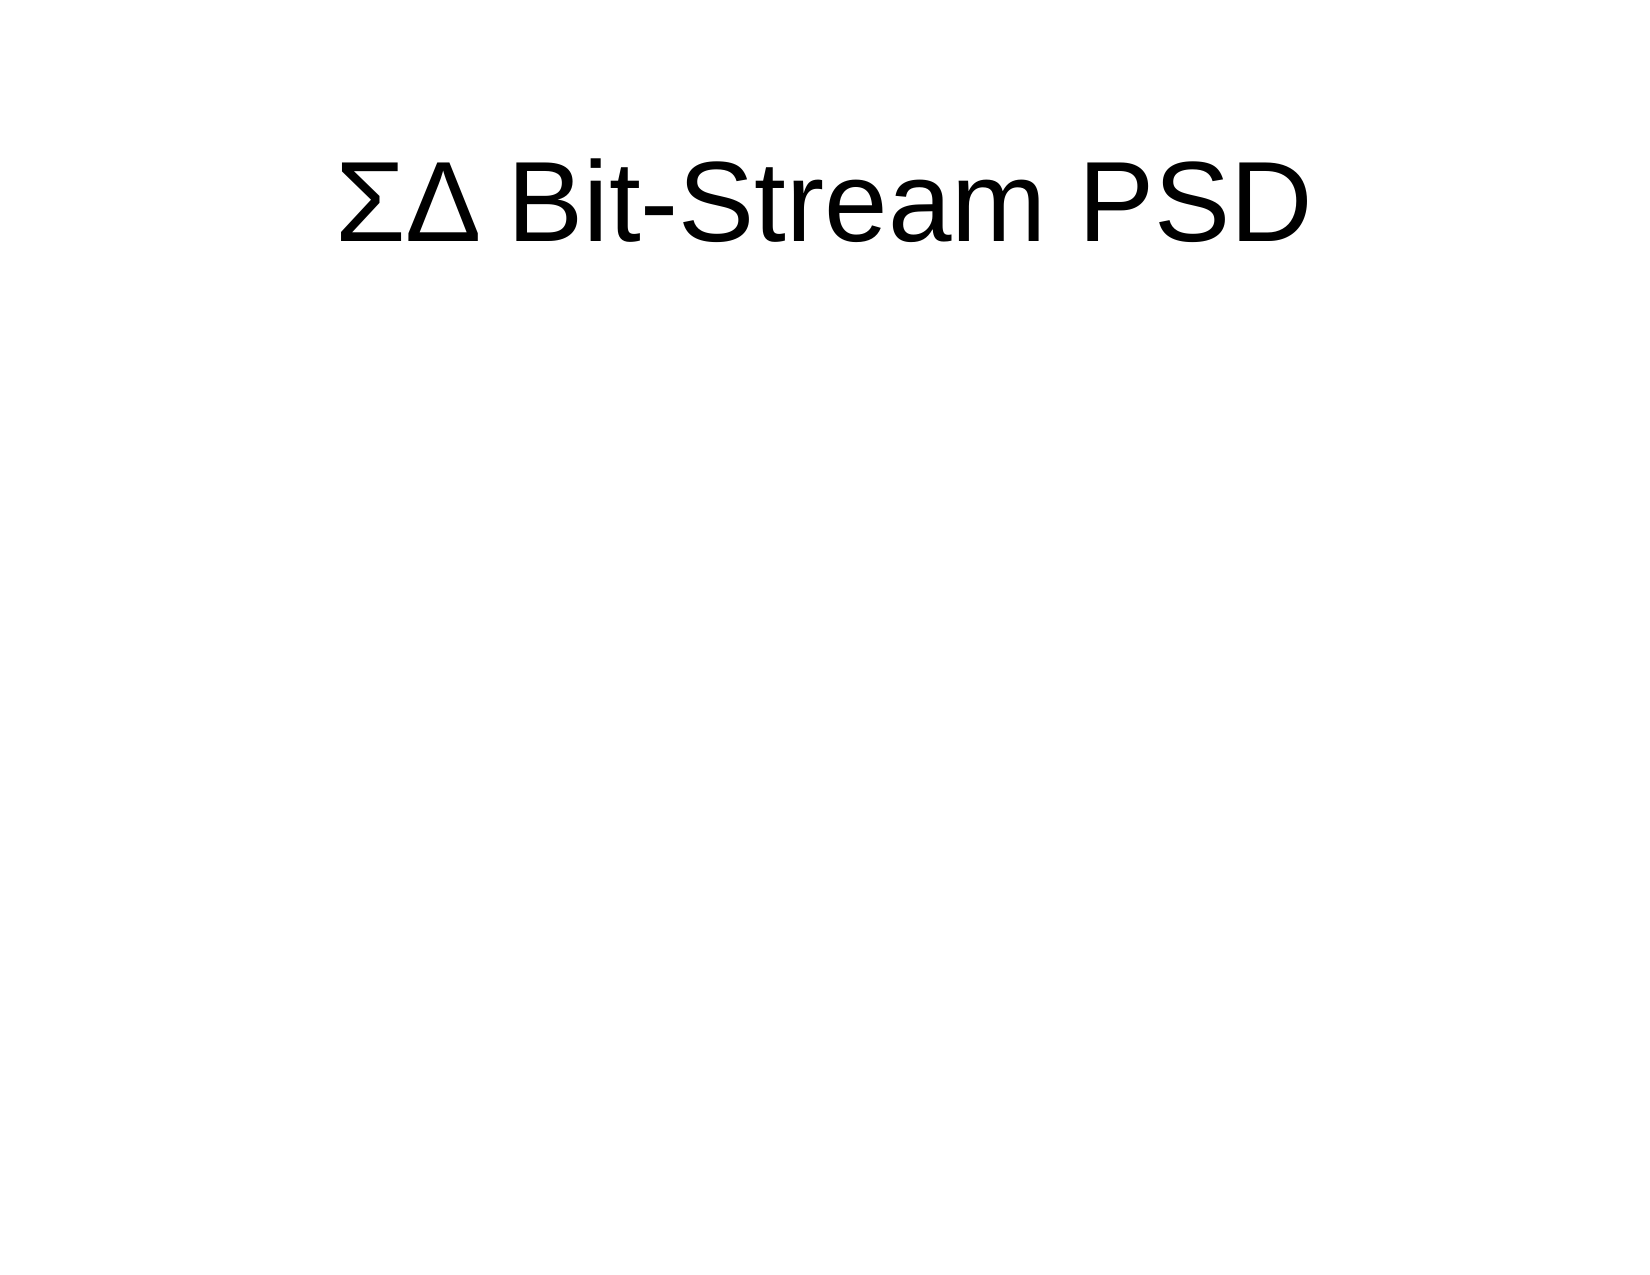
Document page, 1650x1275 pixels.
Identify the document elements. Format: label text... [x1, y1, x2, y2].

title ΣΔ Bit-Stream PSD [135, 104, 1515, 298]
